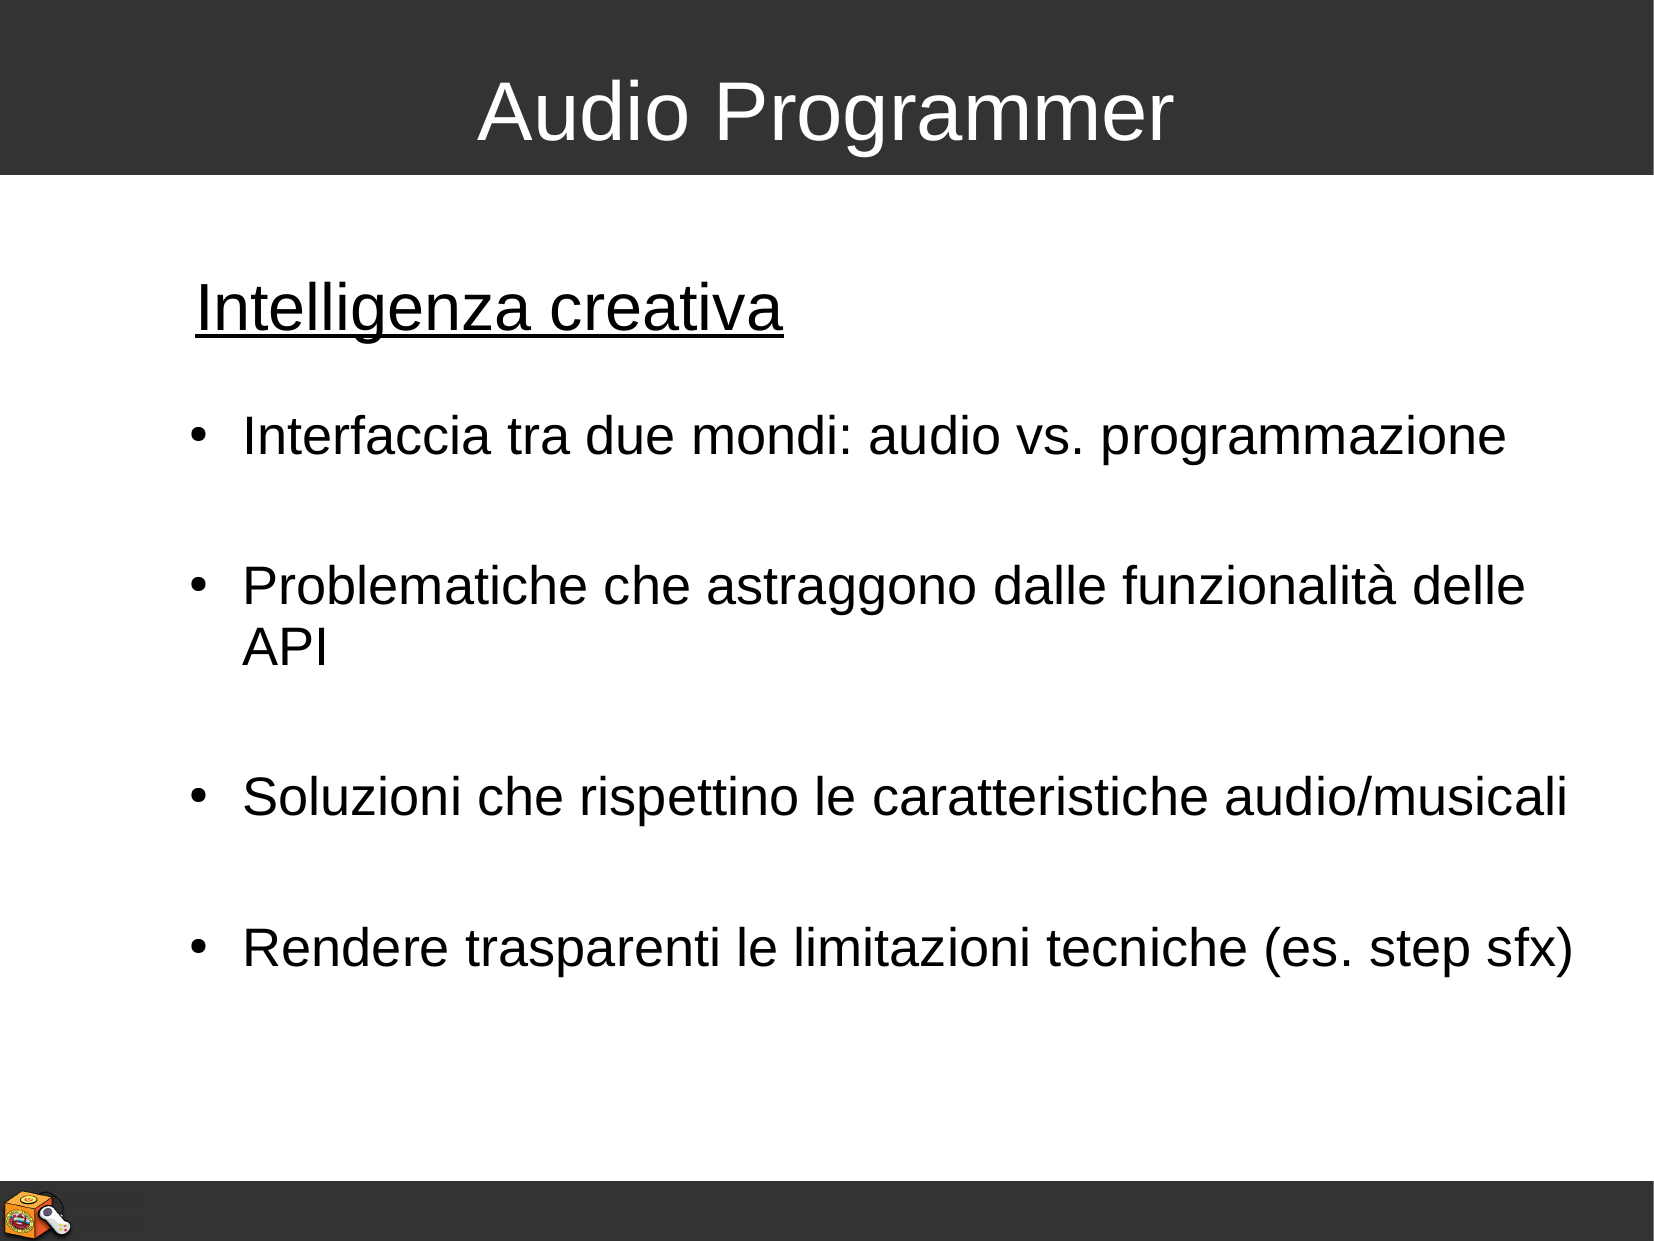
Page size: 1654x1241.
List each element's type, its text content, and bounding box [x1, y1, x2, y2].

subtitle Intelligenza creativa Interfaccia tra due mondi: audio vs. programmazione Problematiche che astraggono dalle funzionalità delle API Soluzioni che rispettino le caratteristiche audio/musicali Rendere trasparenti le limitazioni tecniche (es. step sfx) [171, 269, 1589, 978]
picture [0, 0, 1654, 175]
picture [0, 1181, 1654, 1241]
title Audio Programmer [82, 15, 1571, 208]
